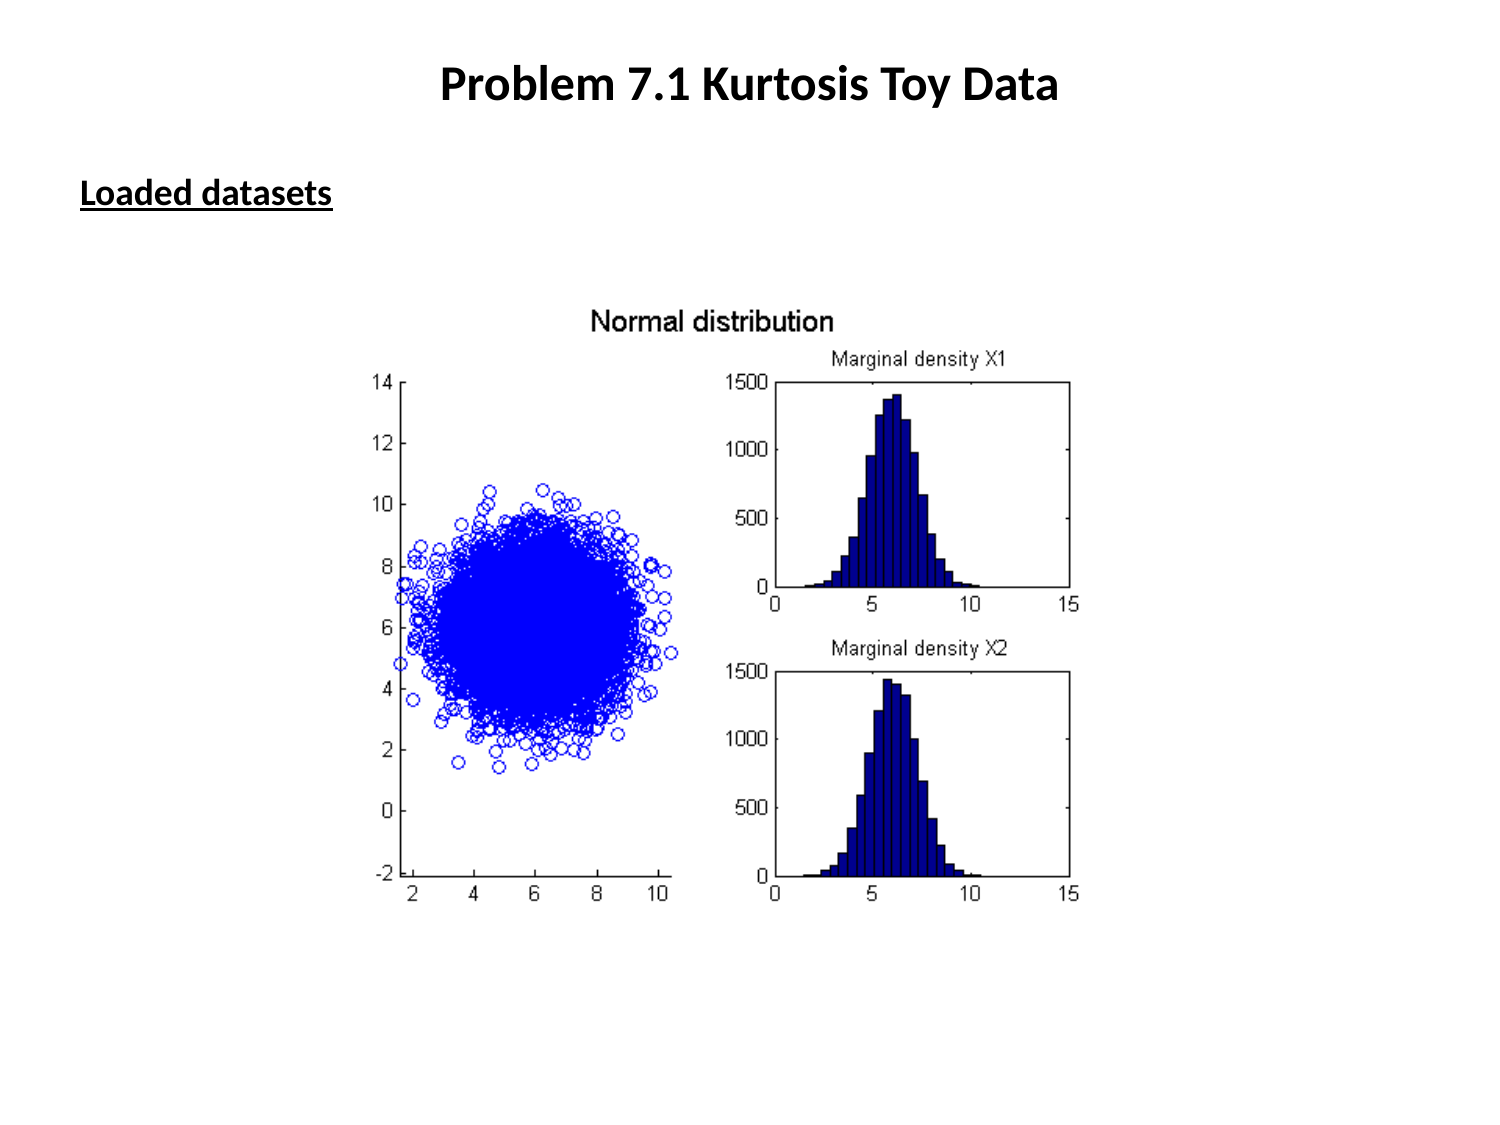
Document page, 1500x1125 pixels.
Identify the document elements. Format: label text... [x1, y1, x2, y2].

text_box Problem 7.1 Kurtosis Toy Data [0, 42, 1500, 118]
picture [275, 288, 1152, 945]
text_box Loaded datasets [64, 160, 446, 221]
